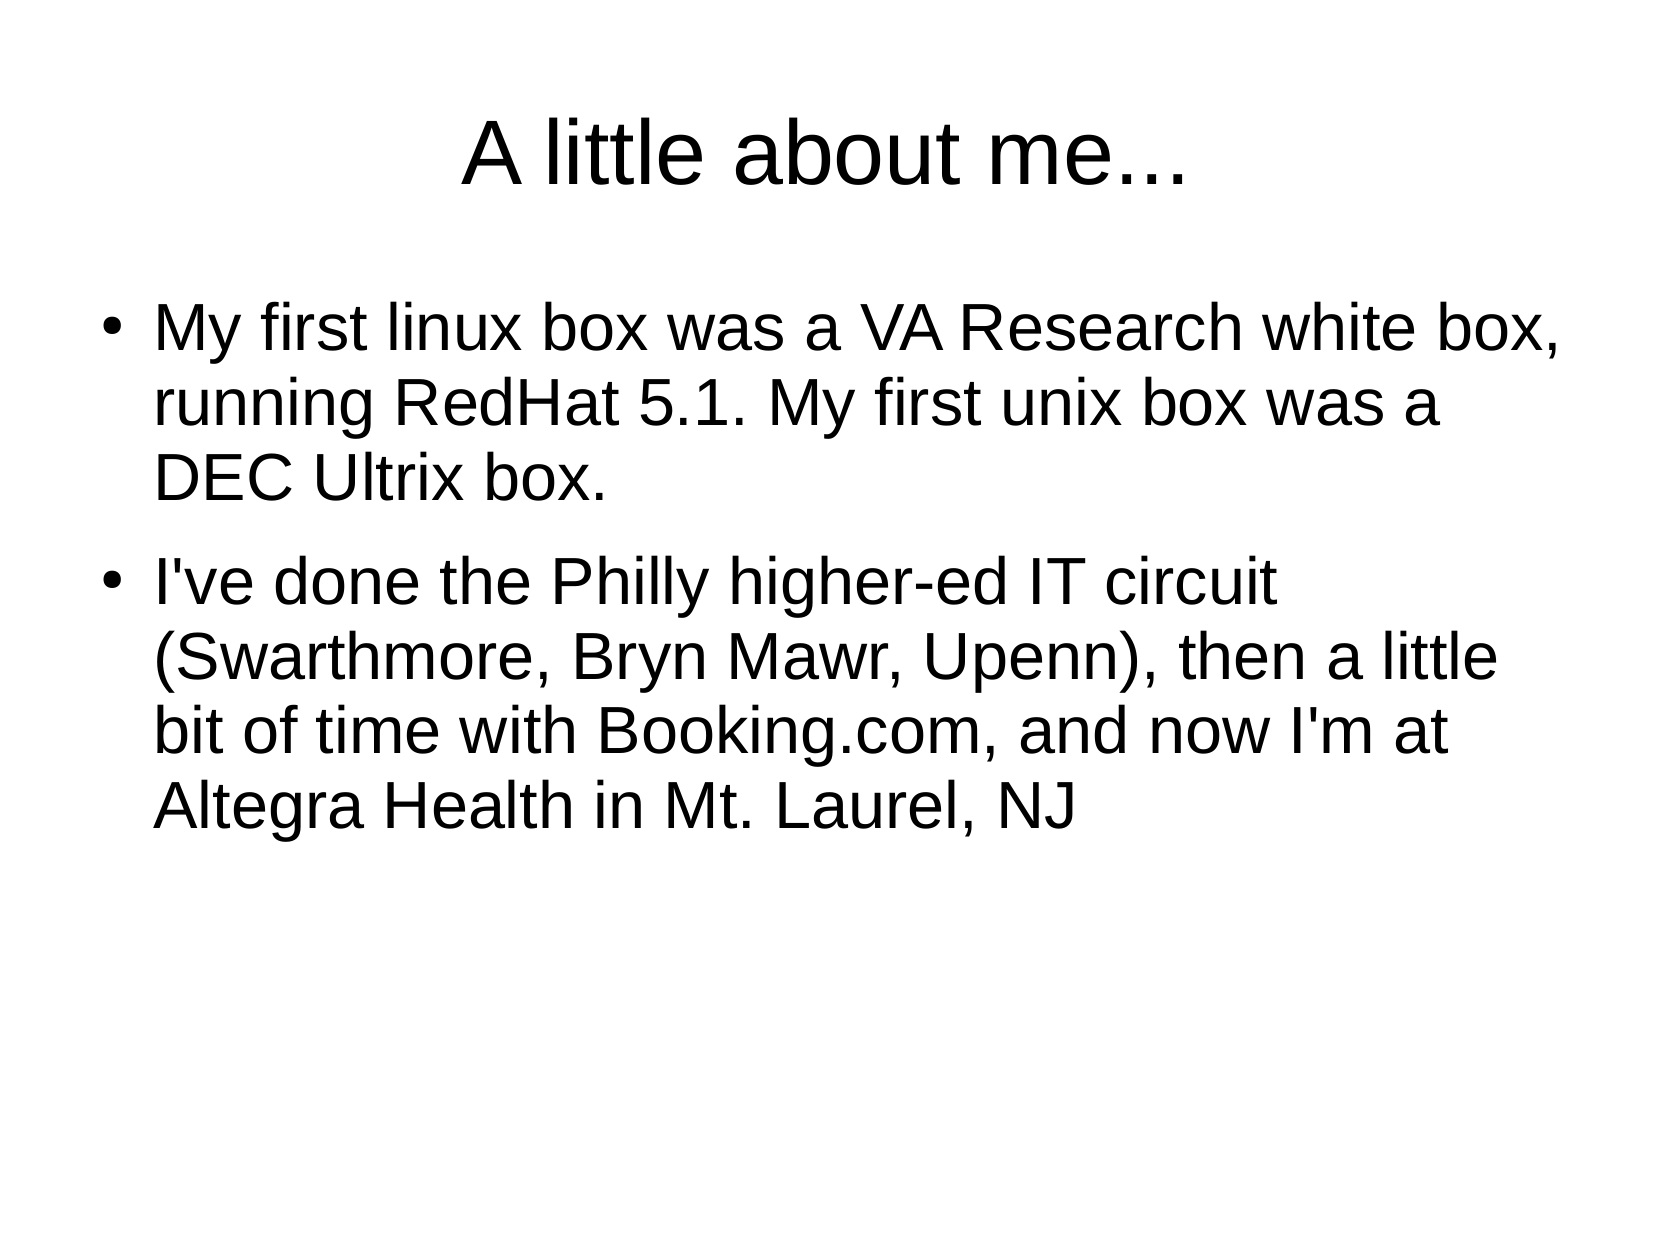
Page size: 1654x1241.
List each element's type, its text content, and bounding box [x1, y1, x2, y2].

title A little about me... [82, 49, 1571, 257]
list My first linux box was a VA Research white box, running RedHat 5.1. My first unix box was a DEC Ultrix box. I've done the Philly higher-ed IT circuit (Swarthmore, Bryn Mawr, Upenn), then a little bit of time with Booking.com, and now I'm at Altegra Health in Mt. Laurel, NJ [82, 290, 1571, 1010]
